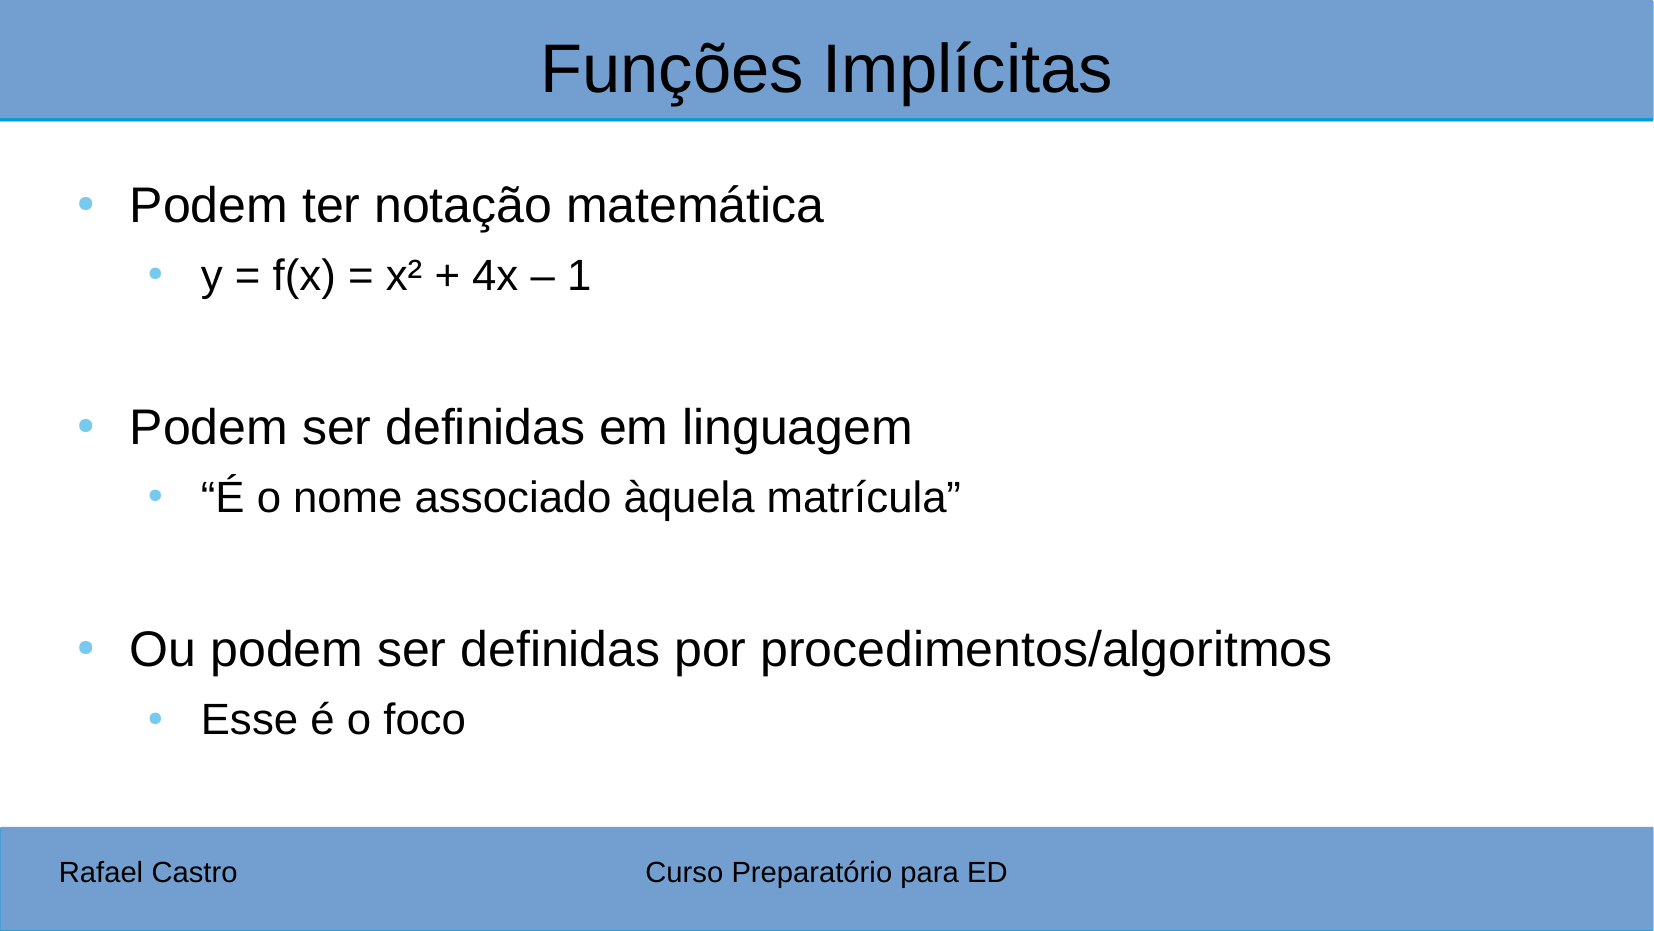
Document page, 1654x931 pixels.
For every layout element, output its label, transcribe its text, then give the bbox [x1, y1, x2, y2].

title Funções Implícitas [59, 29, 1595, 108]
list Podem ter notação matemática y = f(x) = x² + 4x – 1 Podem ser definidas em linguagem “É o nome associado àquela matrícula” Ou podem ser definidas por procedimentos/algoritmos Esse é o foco [59, 177, 1595, 768]
